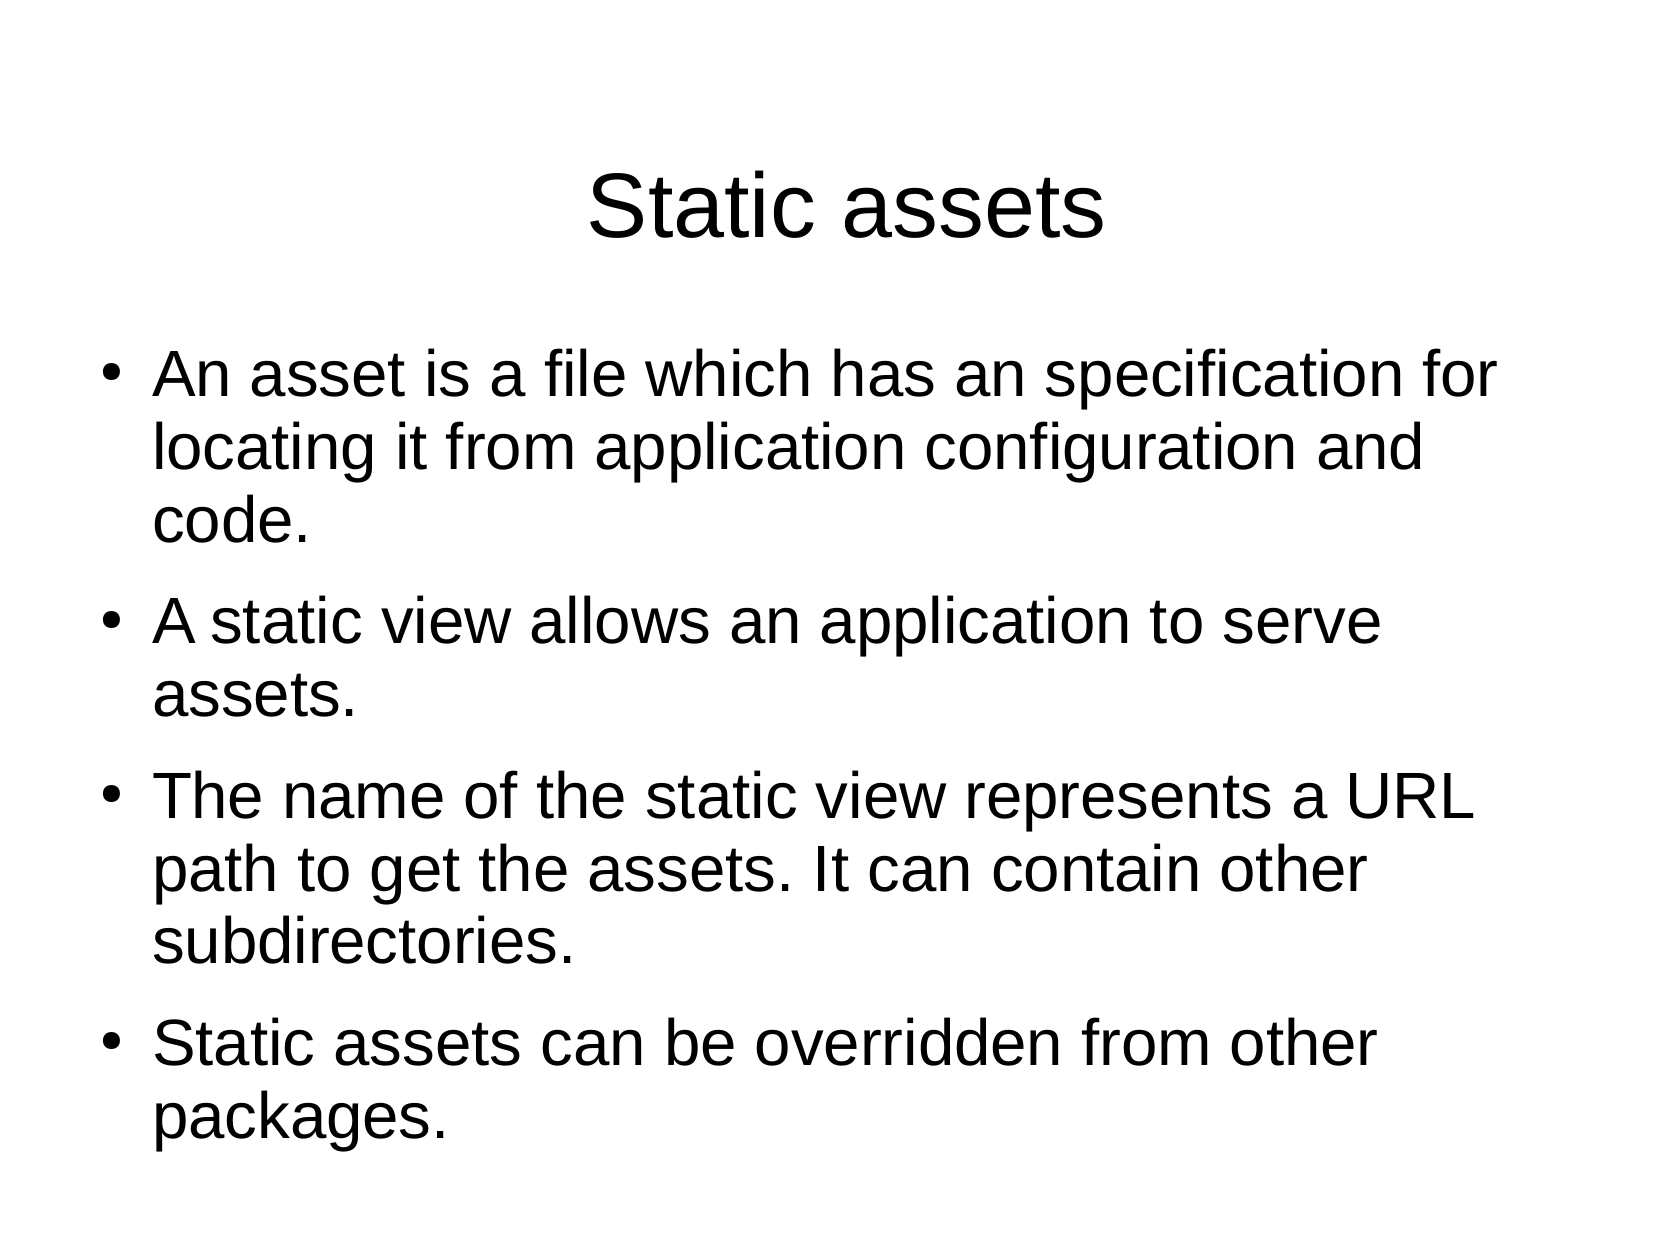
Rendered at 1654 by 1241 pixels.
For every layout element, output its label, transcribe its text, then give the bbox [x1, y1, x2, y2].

list An asset is a file which has an specification for locating it from application configuration and code. A static view allows an application to serve assets. The name of the static view represents a URL path to get the assets. It can contain other subdirectories. Static assets can be overridden from other packages. [82, 337, 1571, 1157]
title Static assets [82, 112, 1612, 301]
